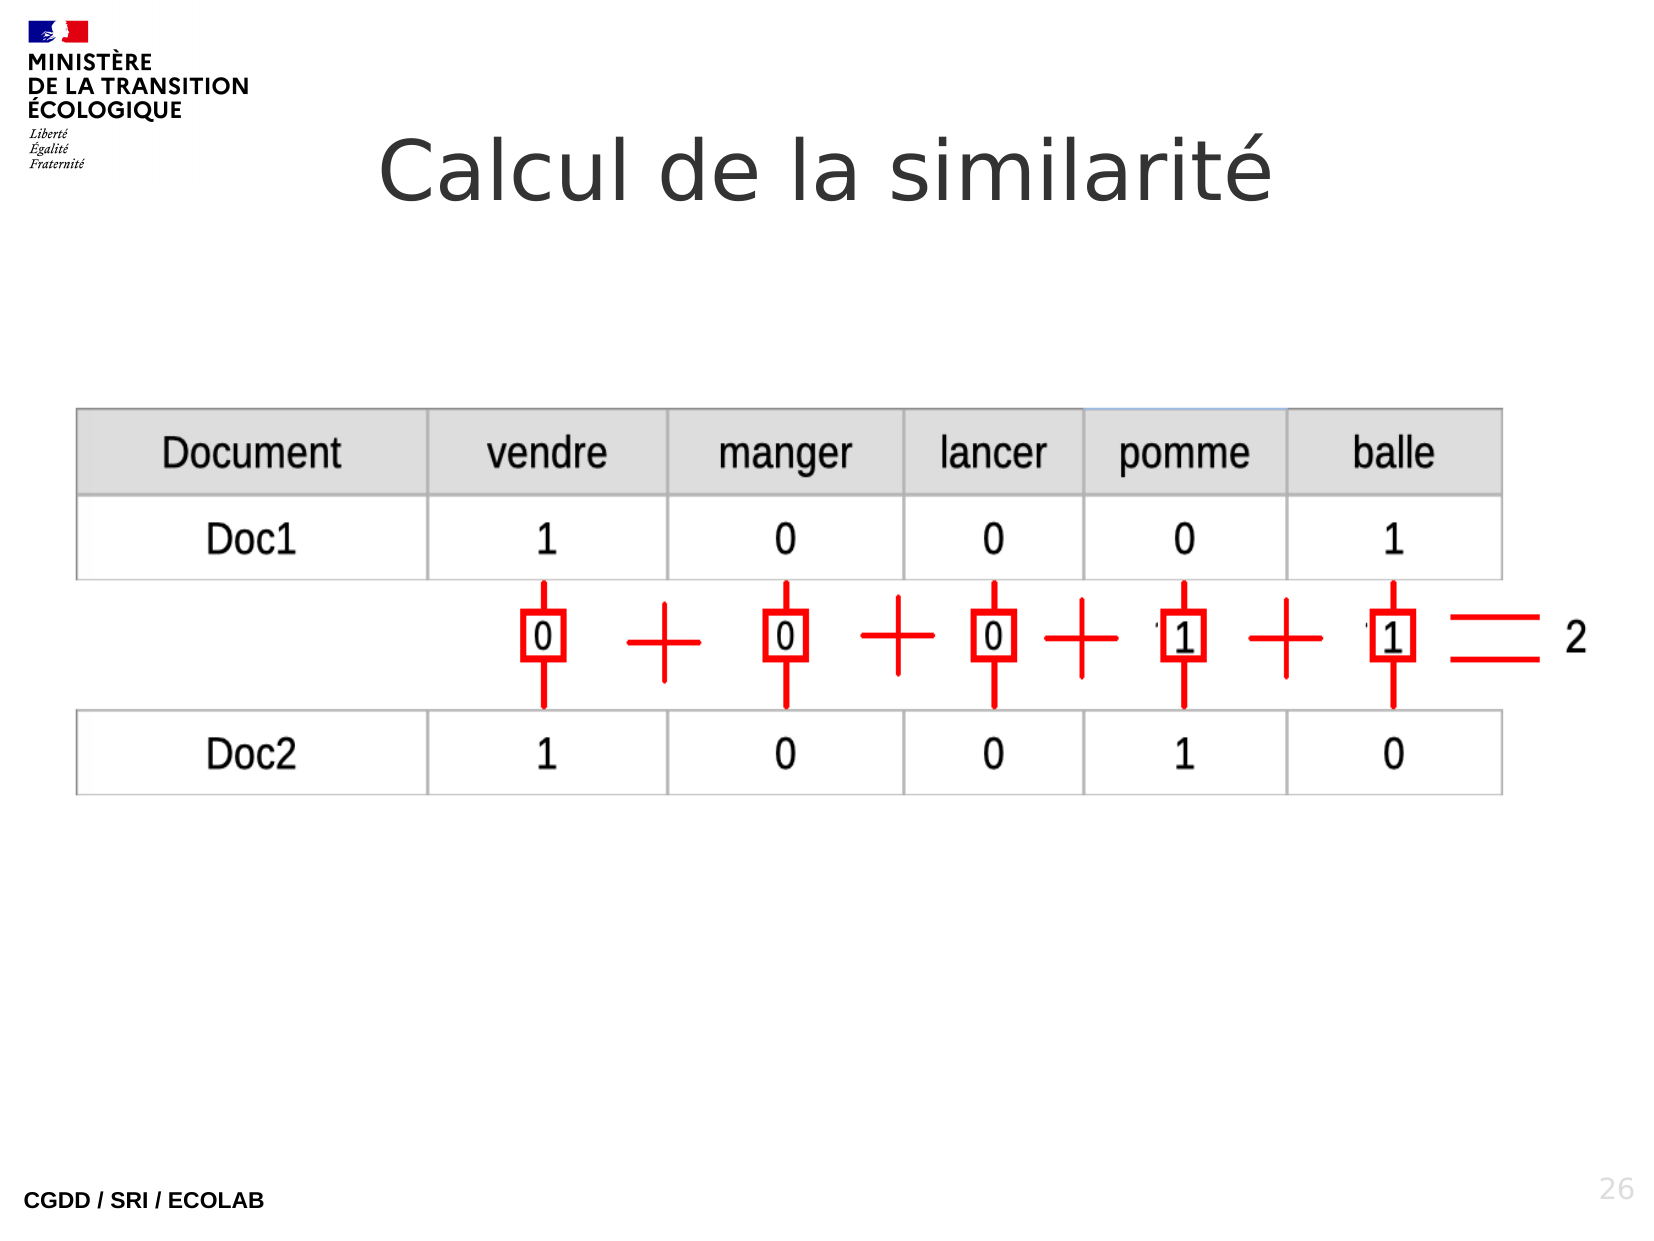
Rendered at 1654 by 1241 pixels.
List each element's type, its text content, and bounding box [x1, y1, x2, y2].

picture [7, 0, 272, 190]
title Calcul de la similarité [114, 73, 1539, 271]
picture [71, 401, 1595, 804]
